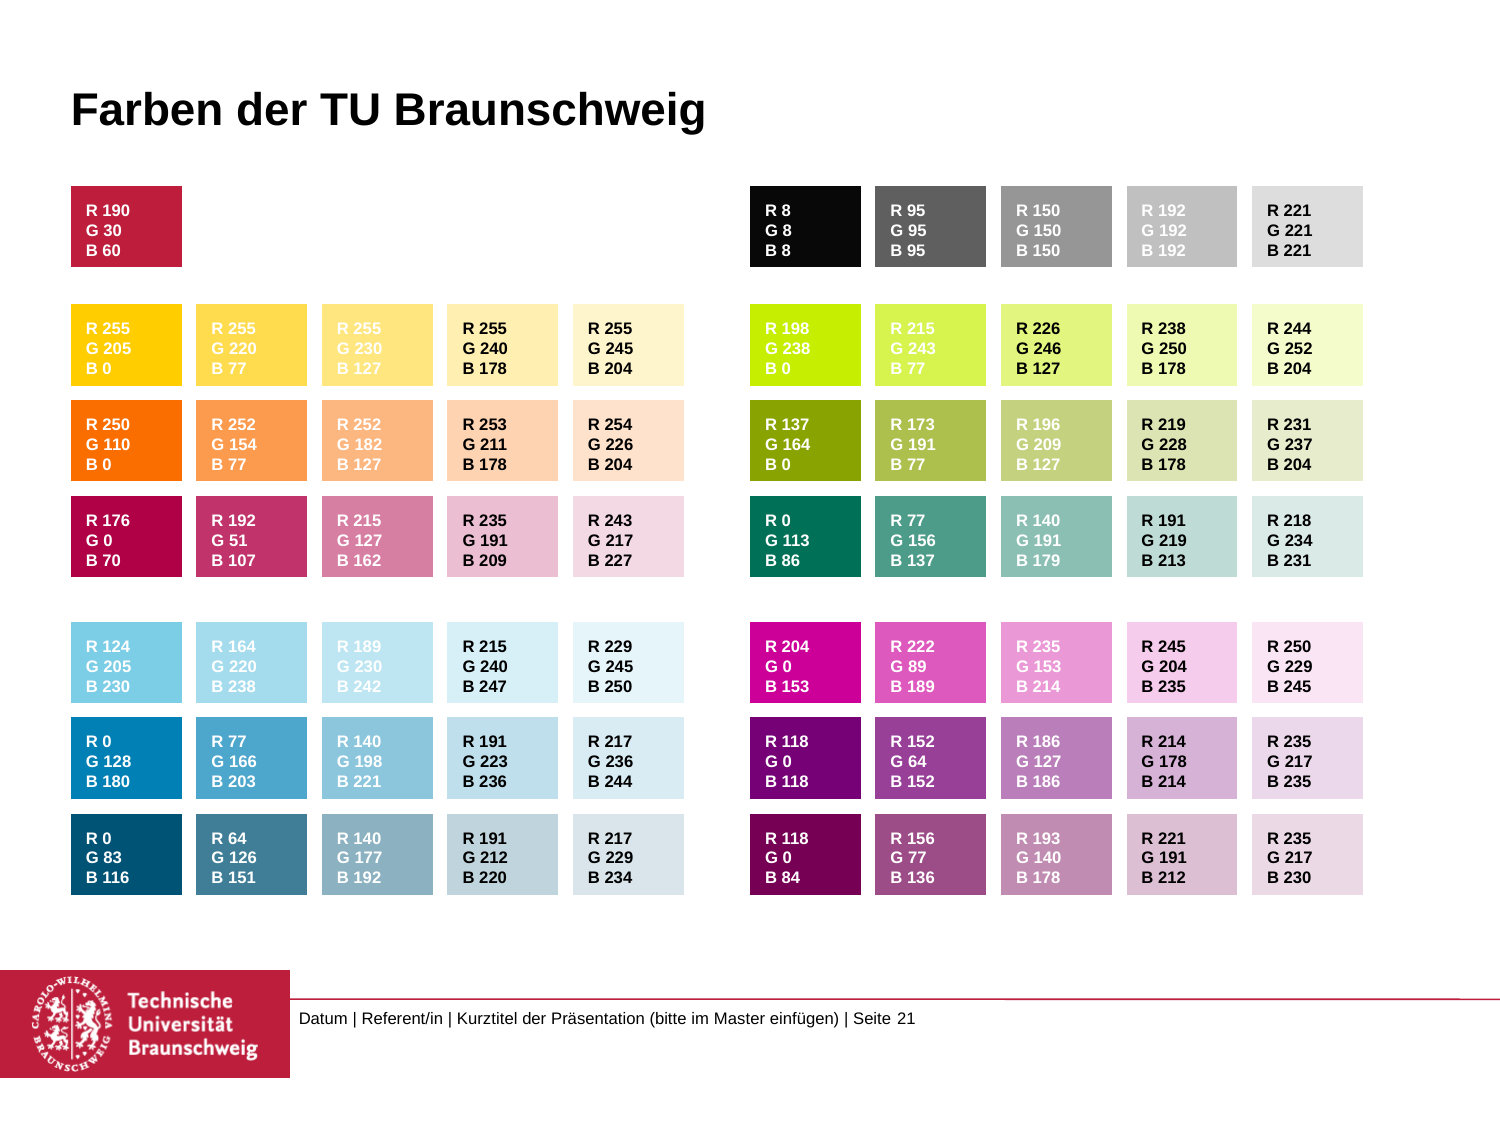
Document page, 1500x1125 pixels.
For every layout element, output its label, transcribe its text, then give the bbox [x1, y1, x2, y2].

text_box R 217 G 236 B 244 [573, 717, 684, 799]
text_box R 219 G 228 B 178 [1127, 400, 1237, 481]
text_box R 218 G 234 B 231 [1252, 496, 1363, 577]
text_box R 238 G 250 B 178 [1127, 304, 1237, 386]
text_box R 186 G 127 B 186 [1001, 717, 1112, 799]
text_box R 0 G 113 B 86 [750, 496, 861, 577]
text_box R 137 G 164 B 0 [750, 400, 861, 481]
text_box R 235 G 153 B 214 [1001, 622, 1112, 703]
text_box R 222 G 89 B 189 [875, 622, 986, 703]
text_box R 192 G 192 B 192 [1127, 186, 1237, 267]
text_box R 221 G 221 B 221 [1252, 186, 1363, 267]
text_box R 95 G 95 B 95 [875, 186, 986, 267]
text_box R 245 G 204 B 235 [1127, 622, 1237, 703]
text_box R 140 G 198 B 221 [322, 717, 433, 799]
text_box R 77 G 156 B 137 [875, 496, 986, 577]
text_box R 196 G 209 B 127 [1001, 400, 1112, 481]
text_box R 231 G 237 B 204 [1252, 400, 1363, 481]
text_box R 176 G 0 B 70 [71, 496, 182, 577]
text_box R 192 G 51 B 107 [196, 496, 307, 577]
text_box R 118 G 0 B 84 [750, 814, 861, 895]
text_box R 235 G 217 B 230 [1252, 814, 1363, 895]
text_box R 217 G 229 B 234 [573, 814, 684, 895]
text_box R 255 G 230 B 127 [322, 304, 433, 386]
text_box R 255 G 245 B 204 [573, 304, 684, 386]
text_box R 0 G 83 B 116 [71, 814, 182, 895]
text_box R 150 G 150 B 150 [1001, 186, 1112, 267]
text_box R 252 G 154 B 77 [196, 400, 307, 481]
text_box R 229 G 245 B 250 [573, 622, 684, 703]
text_box R 164 G 220 B 238 [196, 622, 307, 703]
text_box R 254 G 226 B 204 [573, 400, 684, 481]
text_box R 8 G 8 B 8 [750, 186, 861, 267]
text_box R 152 G 64 B 152 [875, 717, 986, 799]
text_box R 118 G 0 B 118 [750, 717, 861, 799]
text_box R 77 G 166 B 203 [196, 717, 307, 799]
text_box R 255 G 220 B 77 [196, 304, 307, 386]
text_box R 191 G 223 B 236 [447, 717, 558, 799]
text_box R 215 G 240 B 247 [447, 622, 558, 703]
text_box R 191 G 219 B 213 [1127, 496, 1237, 577]
text_box R 221 G 191 B 212 [1127, 814, 1237, 895]
text_box R 189 G 230 B 242 [322, 622, 433, 703]
text_box R 140 G 191 B 179 [1001, 496, 1112, 577]
text_box R 235 G 217 B 235 [1252, 717, 1363, 799]
text_box R 173 G 191 B 77 [875, 400, 986, 481]
text_box R 255 G 240 B 178 [447, 304, 558, 386]
text_box R 156 G 77 B 136 [875, 814, 986, 895]
text_box R 198 G 238 B 0 [750, 304, 861, 386]
text_box R 252 G 182 B 127 [322, 400, 433, 481]
text_box R 235 G 191 B 209 [447, 496, 558, 577]
text_box R 190 G 30 B 60 [71, 186, 182, 267]
text_box R 226 G 246 B 127 [1001, 304, 1112, 386]
title Farben der TU Braunschweig [70, 18, 1445, 135]
text_box R 124 G 205 B 230 [71, 622, 182, 703]
text_box R 193 G 140 B 178 [1001, 814, 1112, 895]
text_box R 204 G 0 B 153 [750, 622, 861, 703]
text_box R 250 G 110 B 0 [71, 400, 182, 481]
text_box R 215 G 127 B 162 [322, 496, 433, 577]
text_box R 255 G 205 B 0 [71, 304, 182, 386]
text_box R 250 G 229 B 245 [1252, 622, 1363, 703]
text_box R 191 G 212 B 220 [447, 814, 558, 895]
text_box R 215 G 243 B 77 [875, 304, 986, 386]
text_box R 64 G 126 B 151 [196, 814, 307, 895]
text_box R 214 G 178 B 214 [1127, 717, 1237, 799]
text_box R 0 G 128 B 180 [71, 717, 182, 799]
text_box R 140 G 177 B 192 [322, 814, 433, 895]
text_box R 253 G 211 B 178 [447, 400, 558, 481]
text_box R 244 G 252 B 204 [1252, 304, 1363, 386]
text_box R 243 G 217 B 227 [573, 496, 684, 577]
